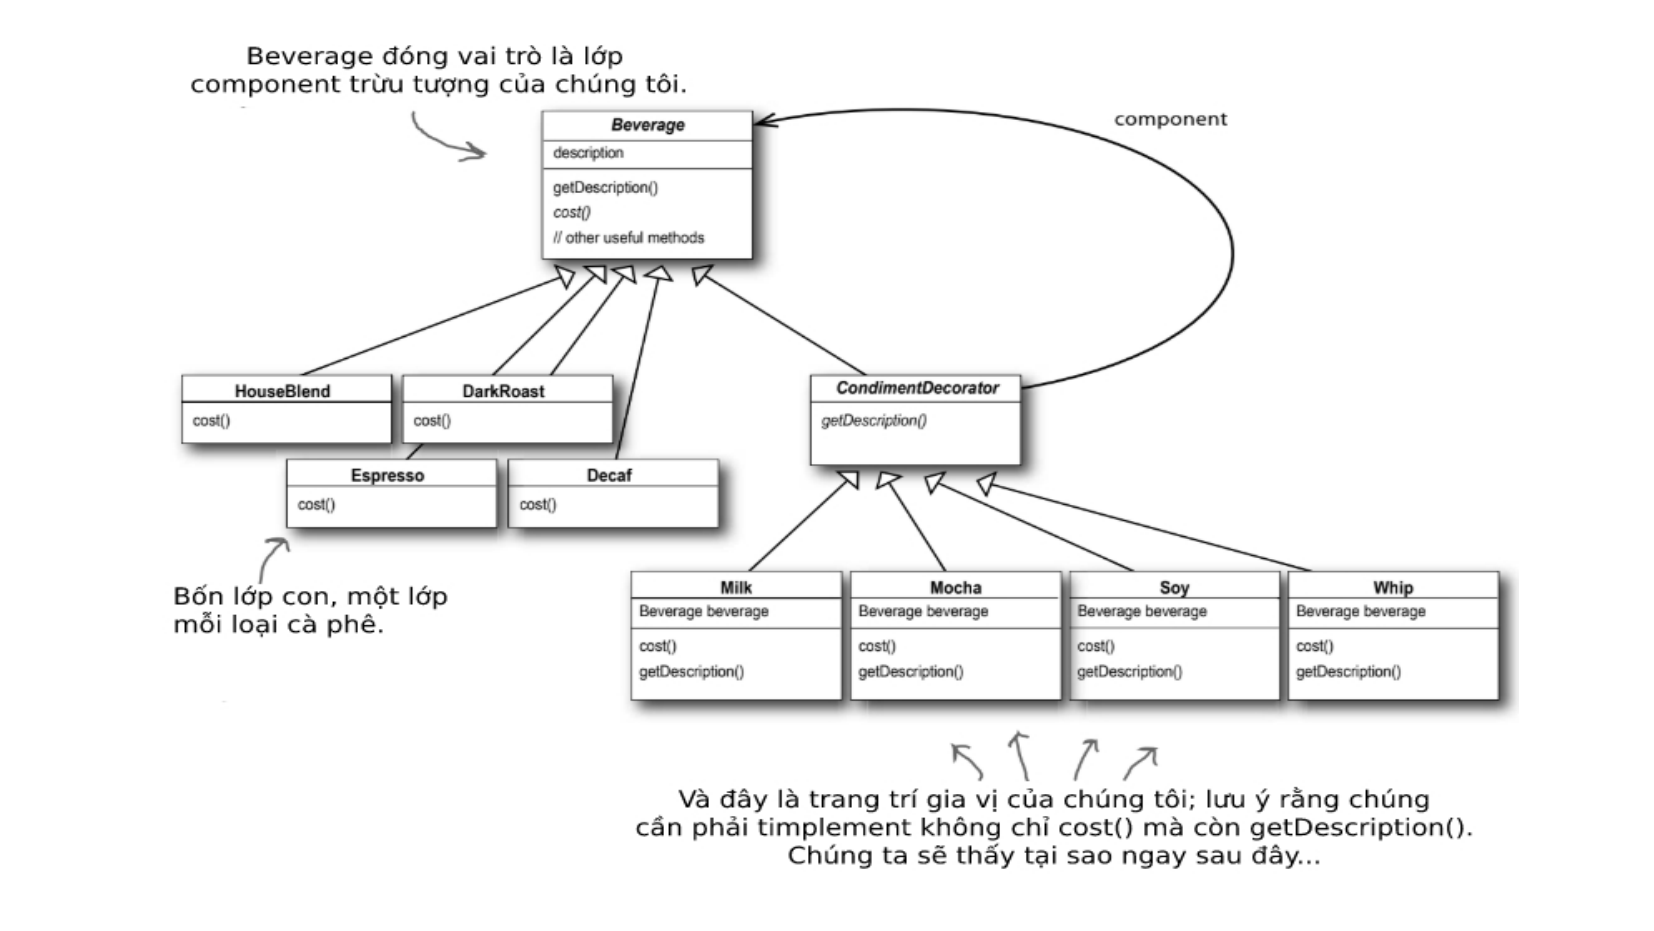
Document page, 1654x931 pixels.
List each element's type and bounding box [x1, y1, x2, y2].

picture [150, 44, 1519, 888]
